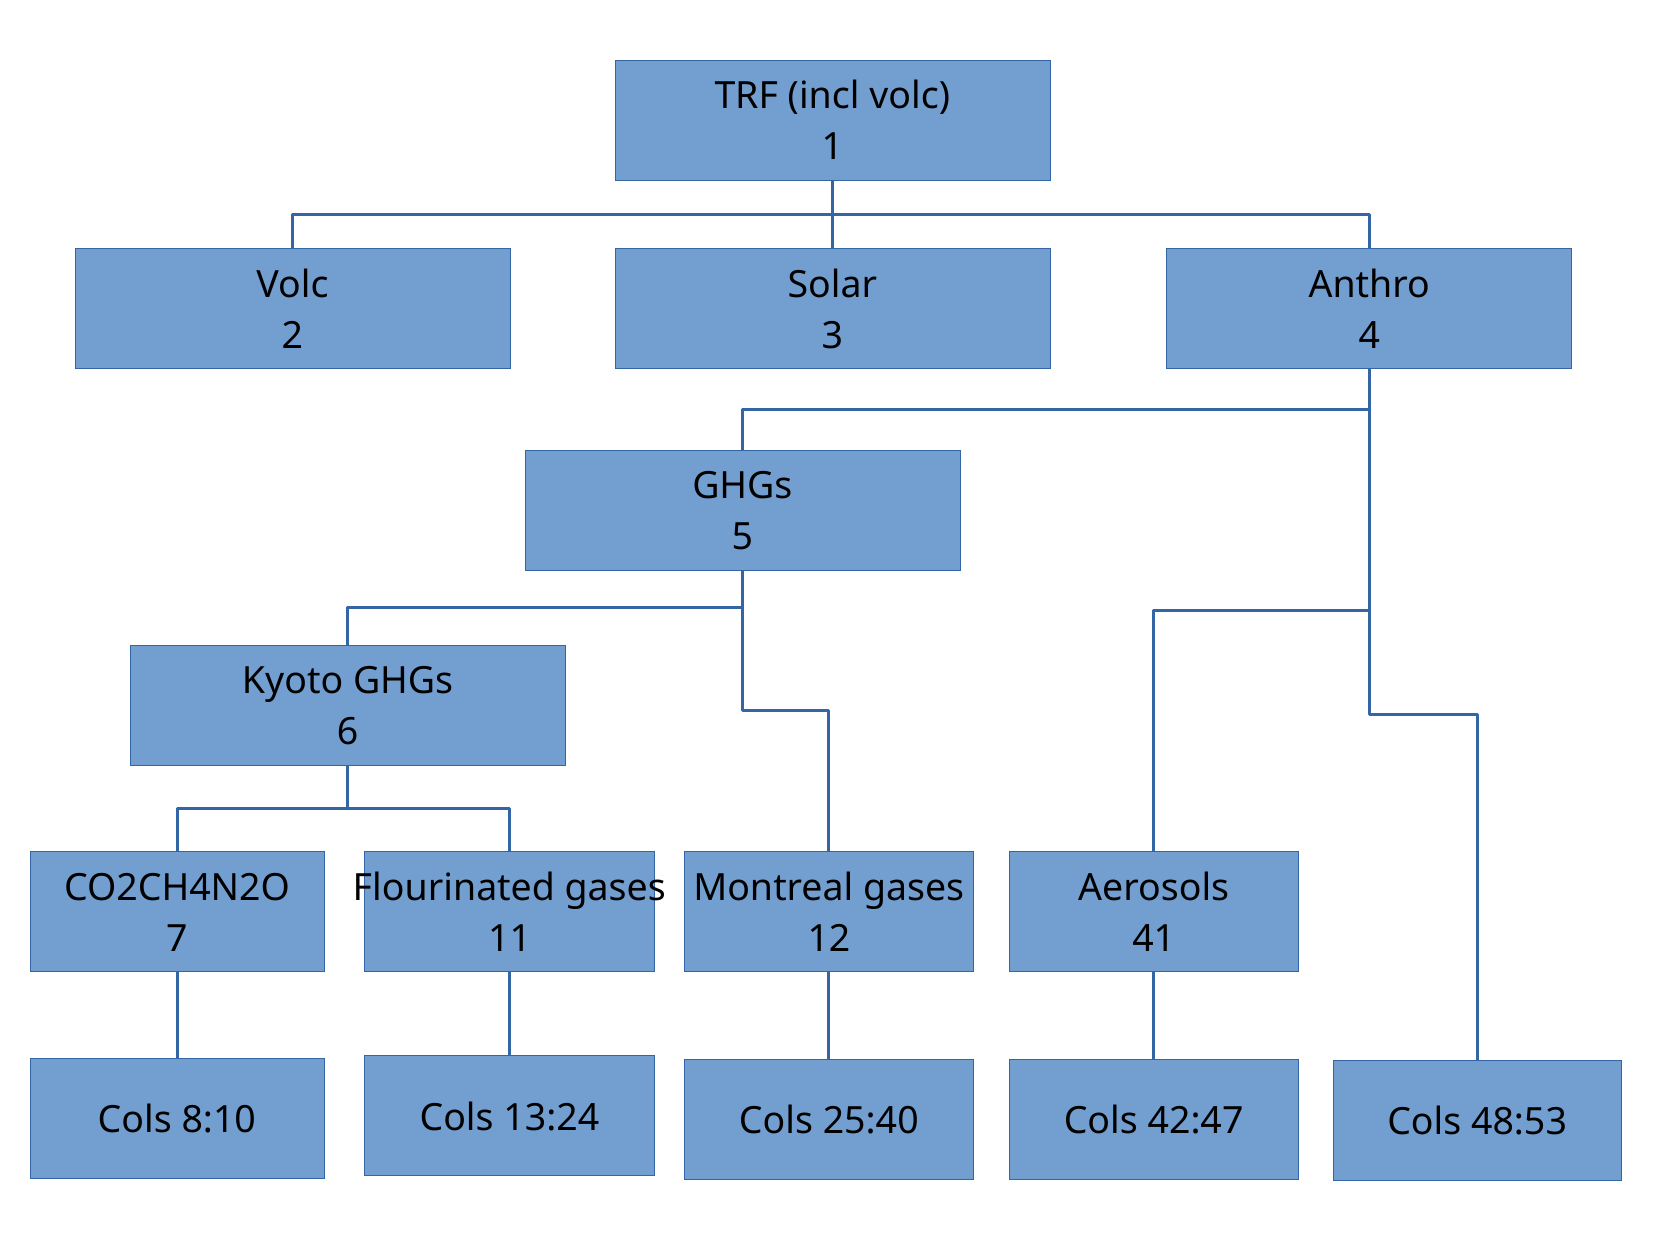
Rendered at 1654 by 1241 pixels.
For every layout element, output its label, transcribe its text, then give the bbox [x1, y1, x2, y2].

text_box Anthro 4 [1166, 248, 1572, 369]
text_box Kyoto GHGs 6 [130, 645, 566, 766]
text_box GHGs 5 [525, 450, 961, 571]
text_box TRF (incl volc) 1 [615, 60, 1051, 181]
text_box Montreal gases 12 [684, 851, 974, 972]
text_box Volc 2 [75, 248, 511, 369]
text_box Cols 25:40 [684, 1059, 974, 1180]
text_box Solar 3 [615, 248, 1051, 369]
text_box CO2CH4N2O 7 [30, 851, 325, 972]
text_box Flourinated gases 11 [364, 851, 655, 972]
text_box Cols 48:53 [1333, 1060, 1622, 1181]
text_box Aerosols 41 [1009, 851, 1299, 972]
text_box Cols 8:10 [30, 1058, 325, 1179]
text_box Cols 42:47 [1009, 1059, 1299, 1180]
text_box Cols 13:24 [364, 1055, 655, 1176]
